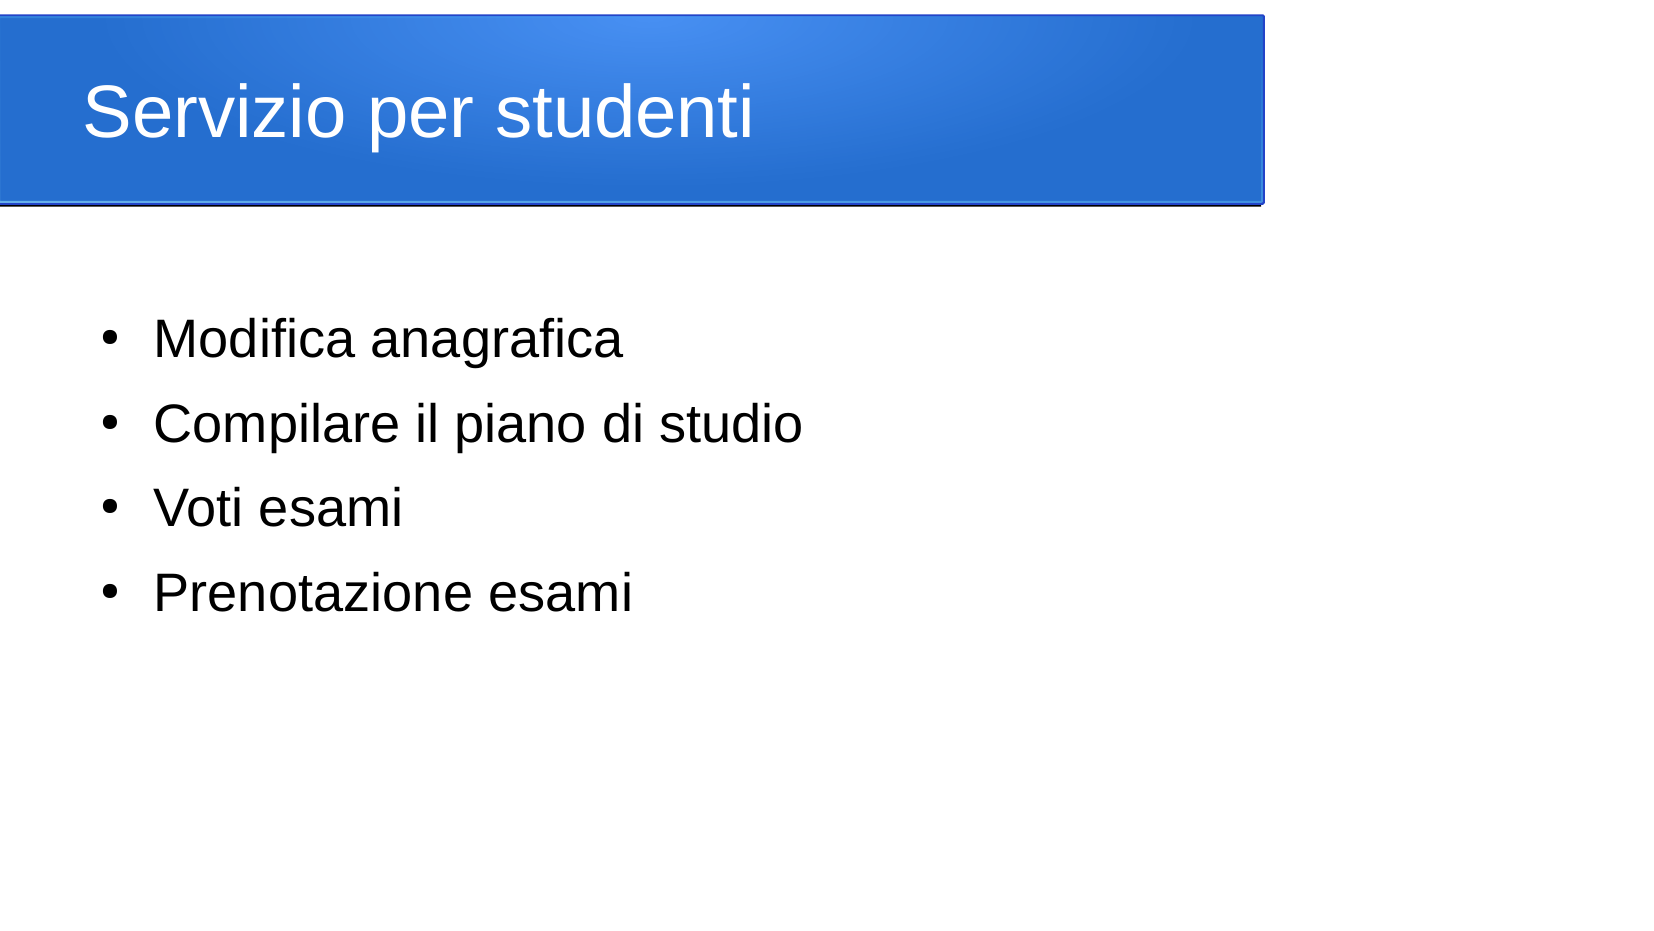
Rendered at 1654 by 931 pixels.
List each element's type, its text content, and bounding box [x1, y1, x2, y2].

list Modifica anagrafica Compilare il piano di studio Voti esami Prenotazione esami [82, 224, 1571, 764]
title Servizio per studenti [82, 35, 1235, 189]
